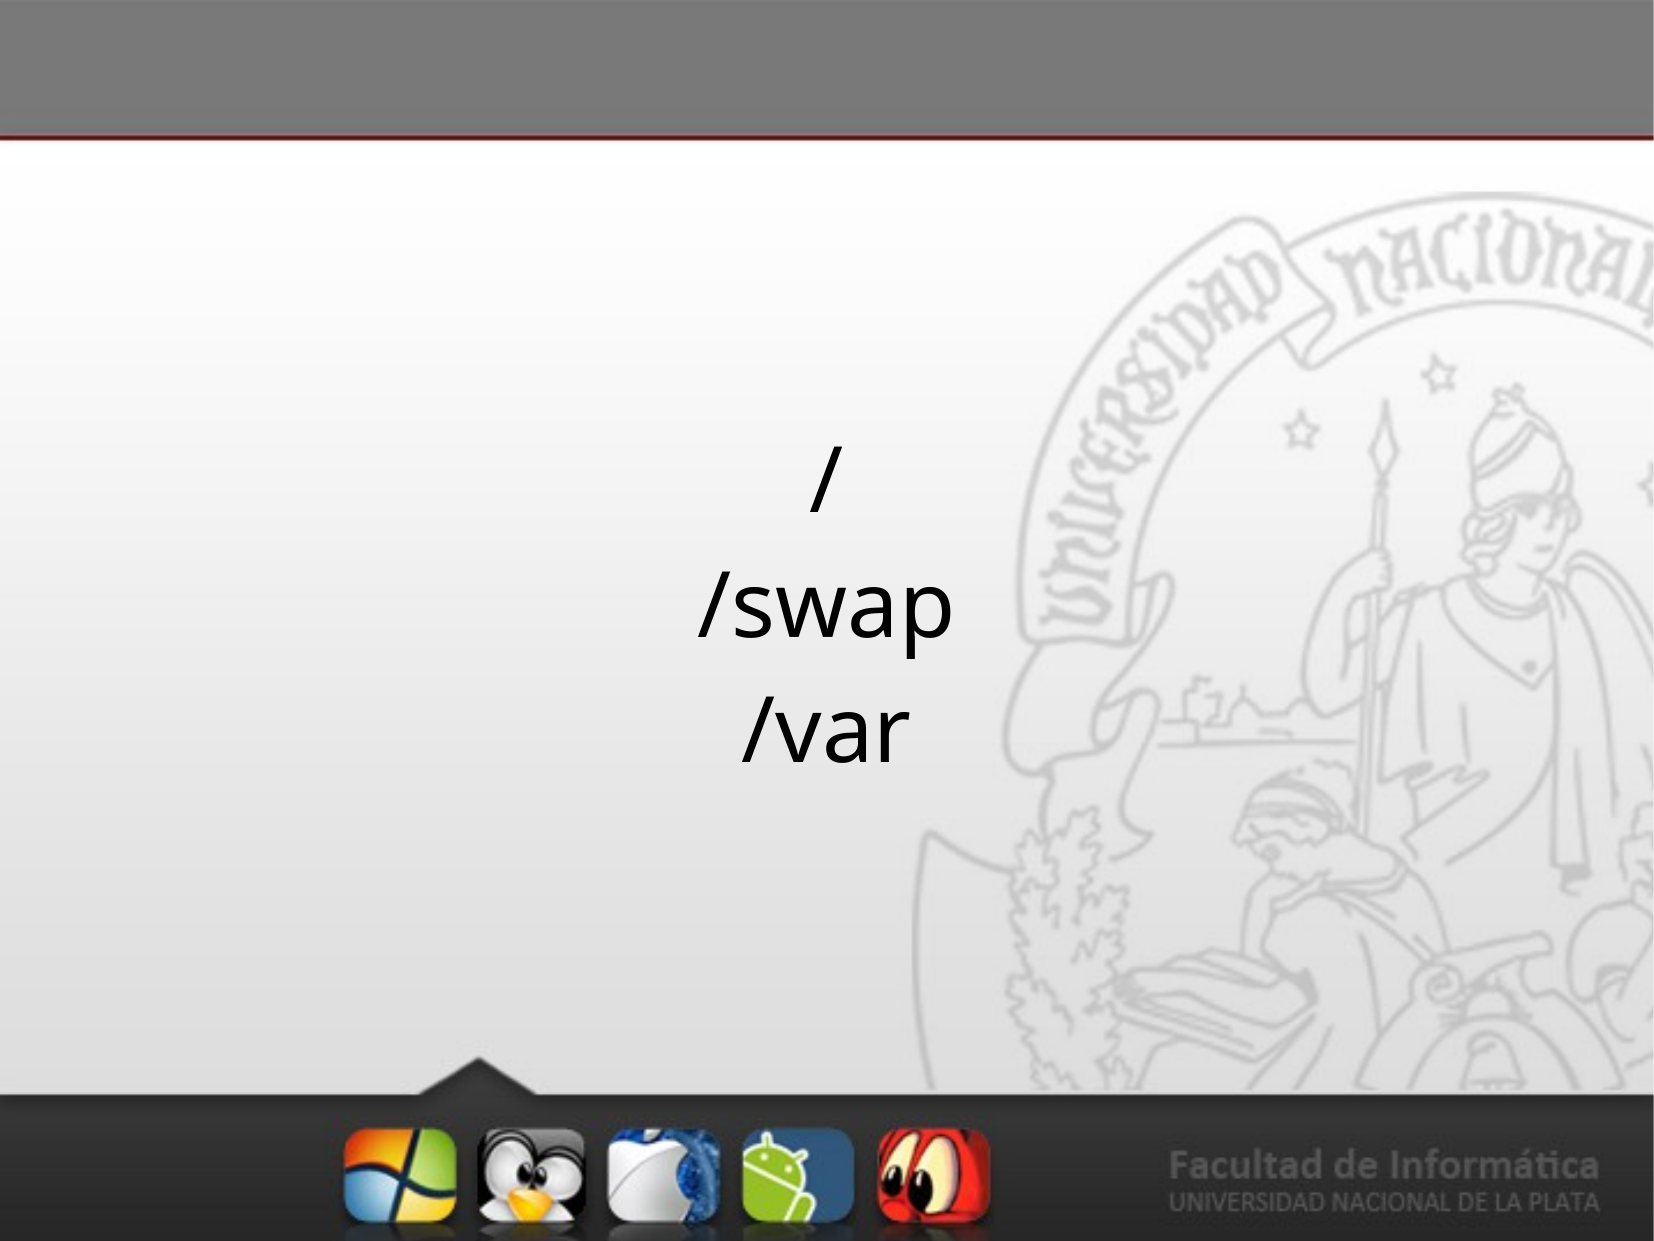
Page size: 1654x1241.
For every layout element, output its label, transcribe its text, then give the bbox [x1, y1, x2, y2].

picture [0, 0, 1654, 1241]
subtitle / /swap /var [82, 165, 1571, 1040]
